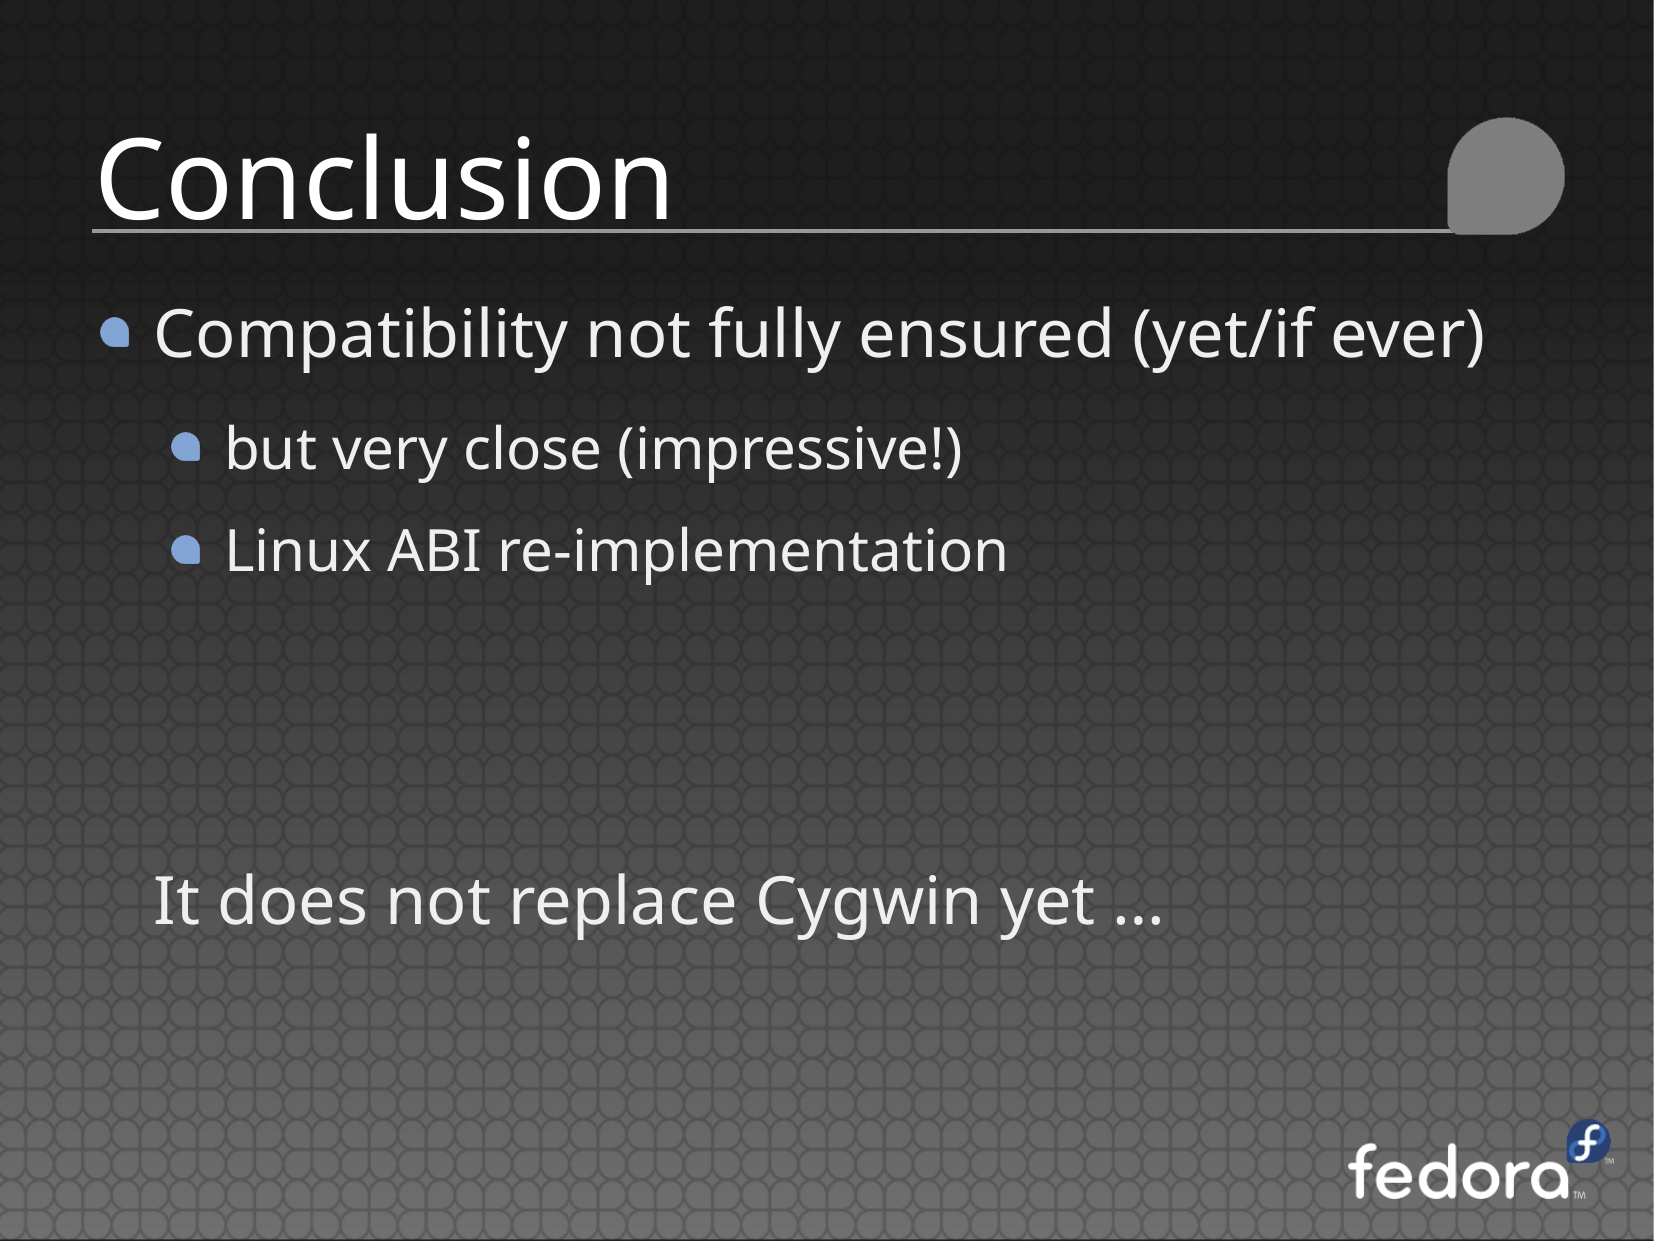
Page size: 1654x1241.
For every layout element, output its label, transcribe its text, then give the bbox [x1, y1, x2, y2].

title Conclusion [94, 100, 1426, 251]
picture [0, 0, 1654, 1241]
list Compatibility not fully ensured (yet/if ever) but very close (impressive!) Linux ABI re-implementation It does not replace Cygwin yet … [82, 286, 1571, 1091]
